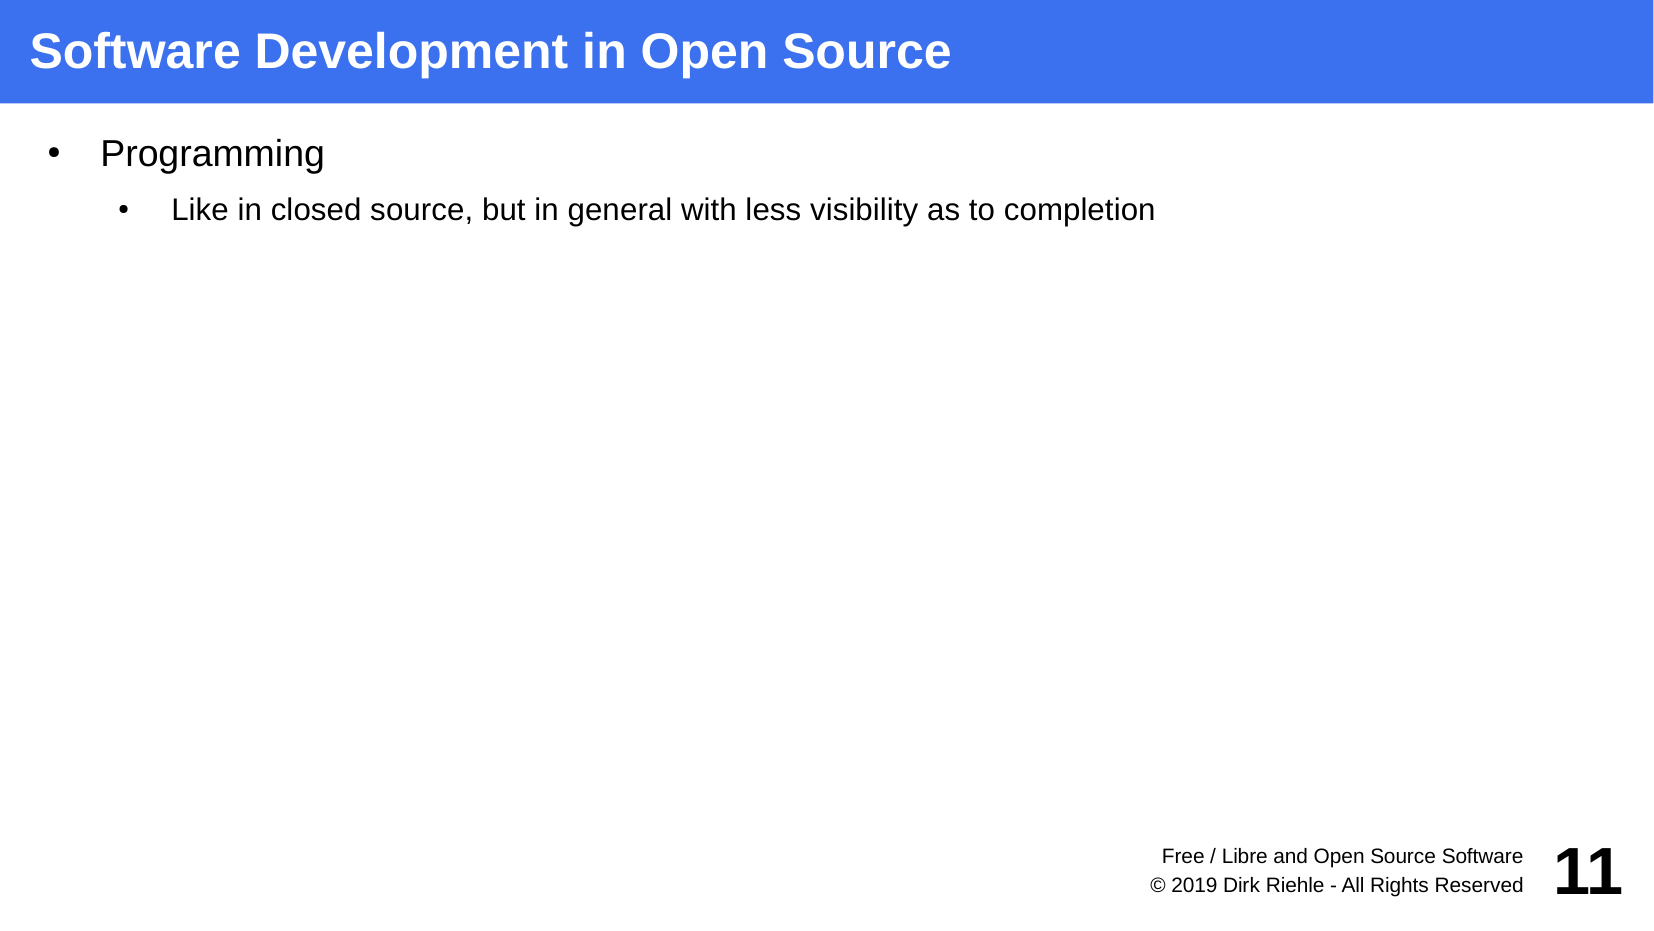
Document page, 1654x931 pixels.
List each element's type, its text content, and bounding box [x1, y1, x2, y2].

list Programming Like in closed source, but in general with less visibility as to completion [29, 132, 1625, 813]
title Software Development in Open Source [0, 0, 1654, 104]
